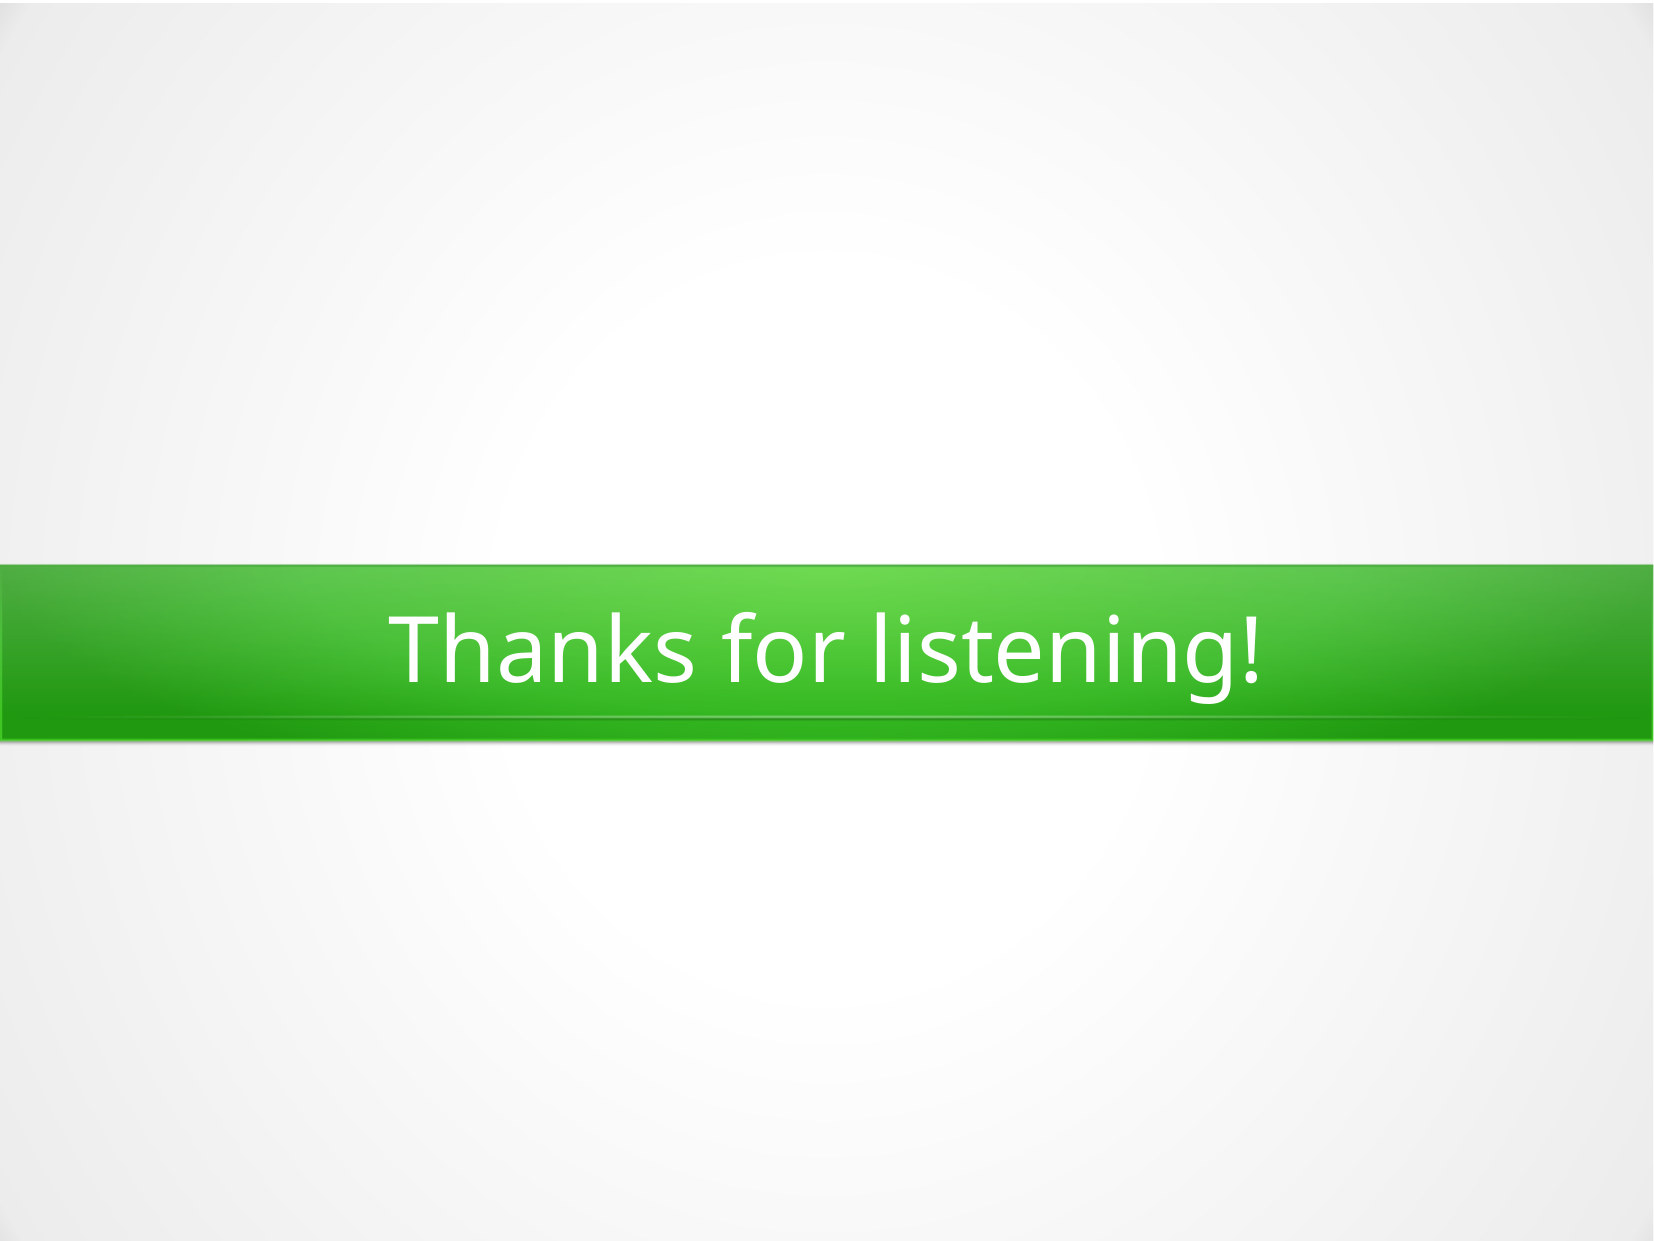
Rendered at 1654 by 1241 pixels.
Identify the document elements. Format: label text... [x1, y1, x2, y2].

picture [0, 3, 1654, 1241]
title Thanks for listening! [82, 538, 1571, 756]
